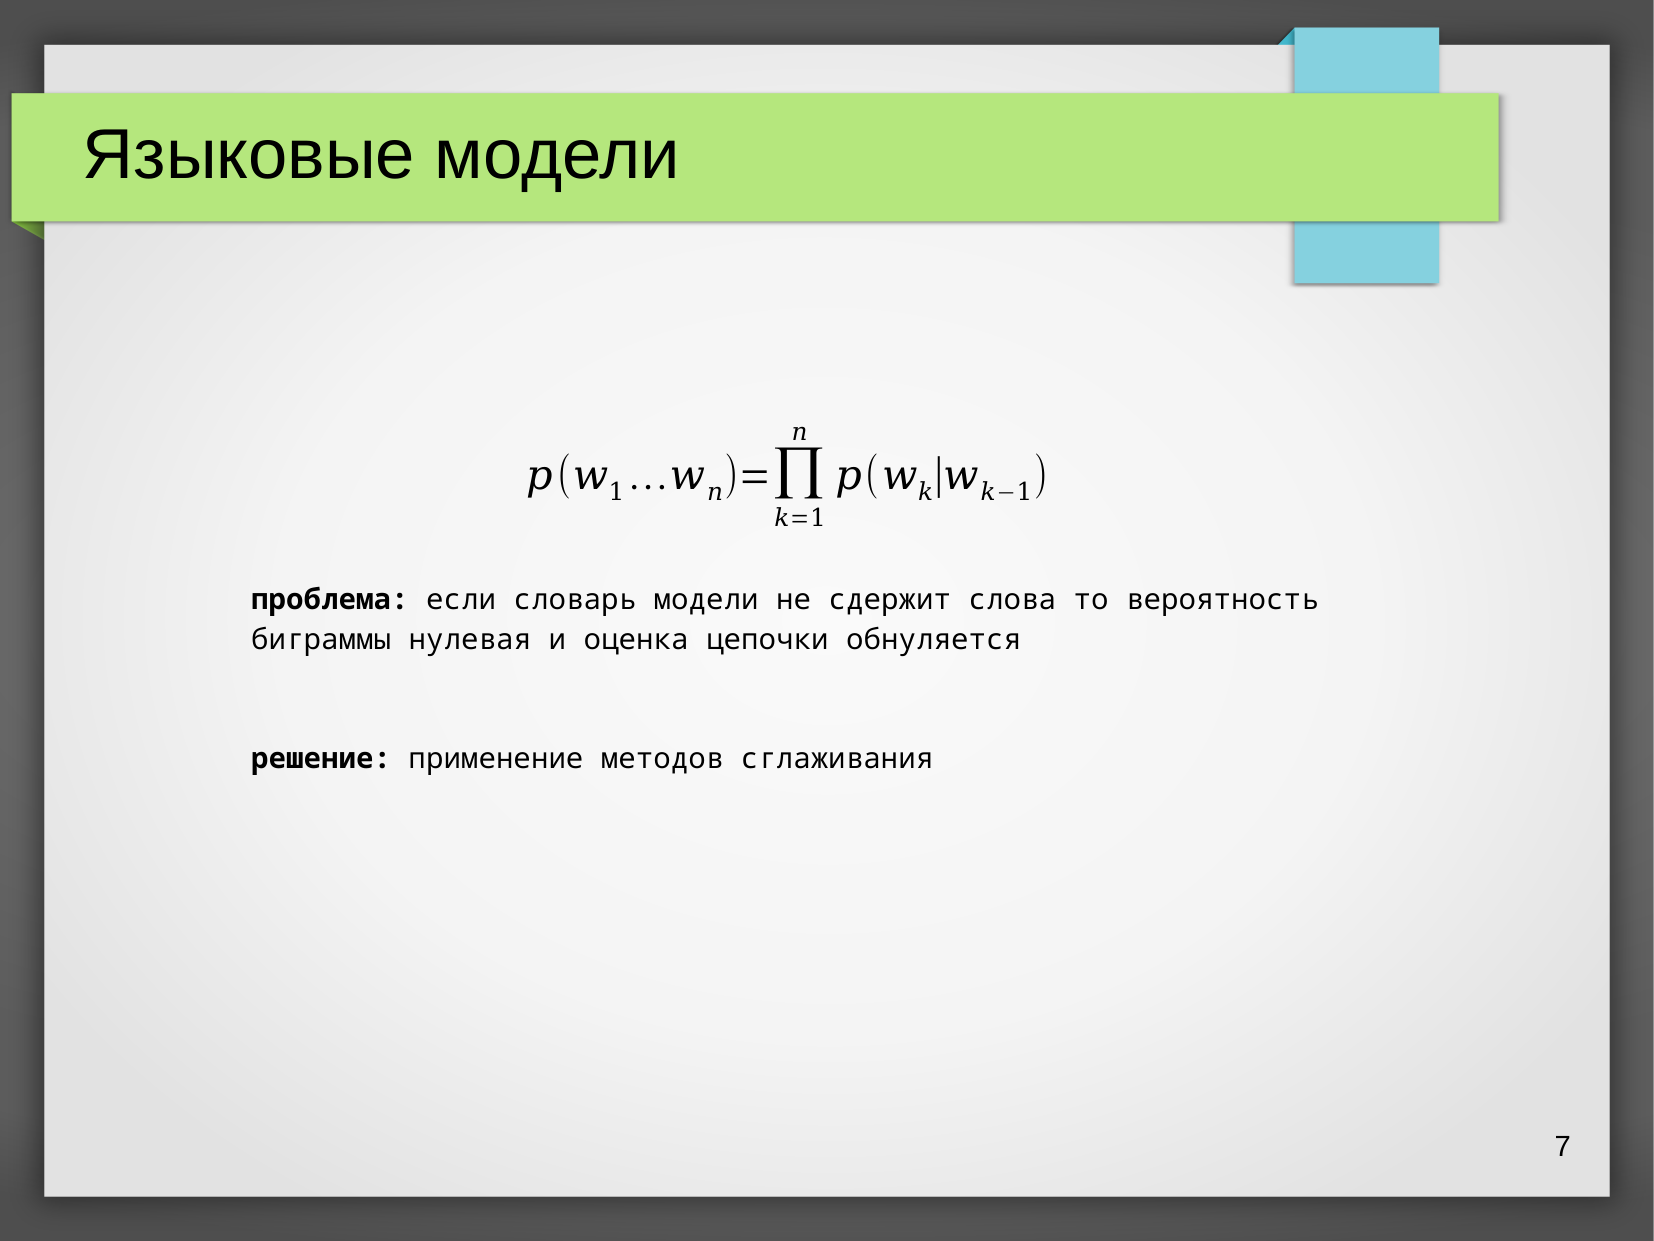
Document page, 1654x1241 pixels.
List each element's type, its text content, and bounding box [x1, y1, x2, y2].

picture [0, 0, 1654, 1241]
chart [519, 417, 1054, 532]
text_box проблема: если словарь модели не сдержит слова то вероятность биграммы нулевая и оценка цепочки обнуляется решение: применение методов сглаживания [236, 571, 1394, 792]
title Языковые модели [82, 114, 1406, 194]
